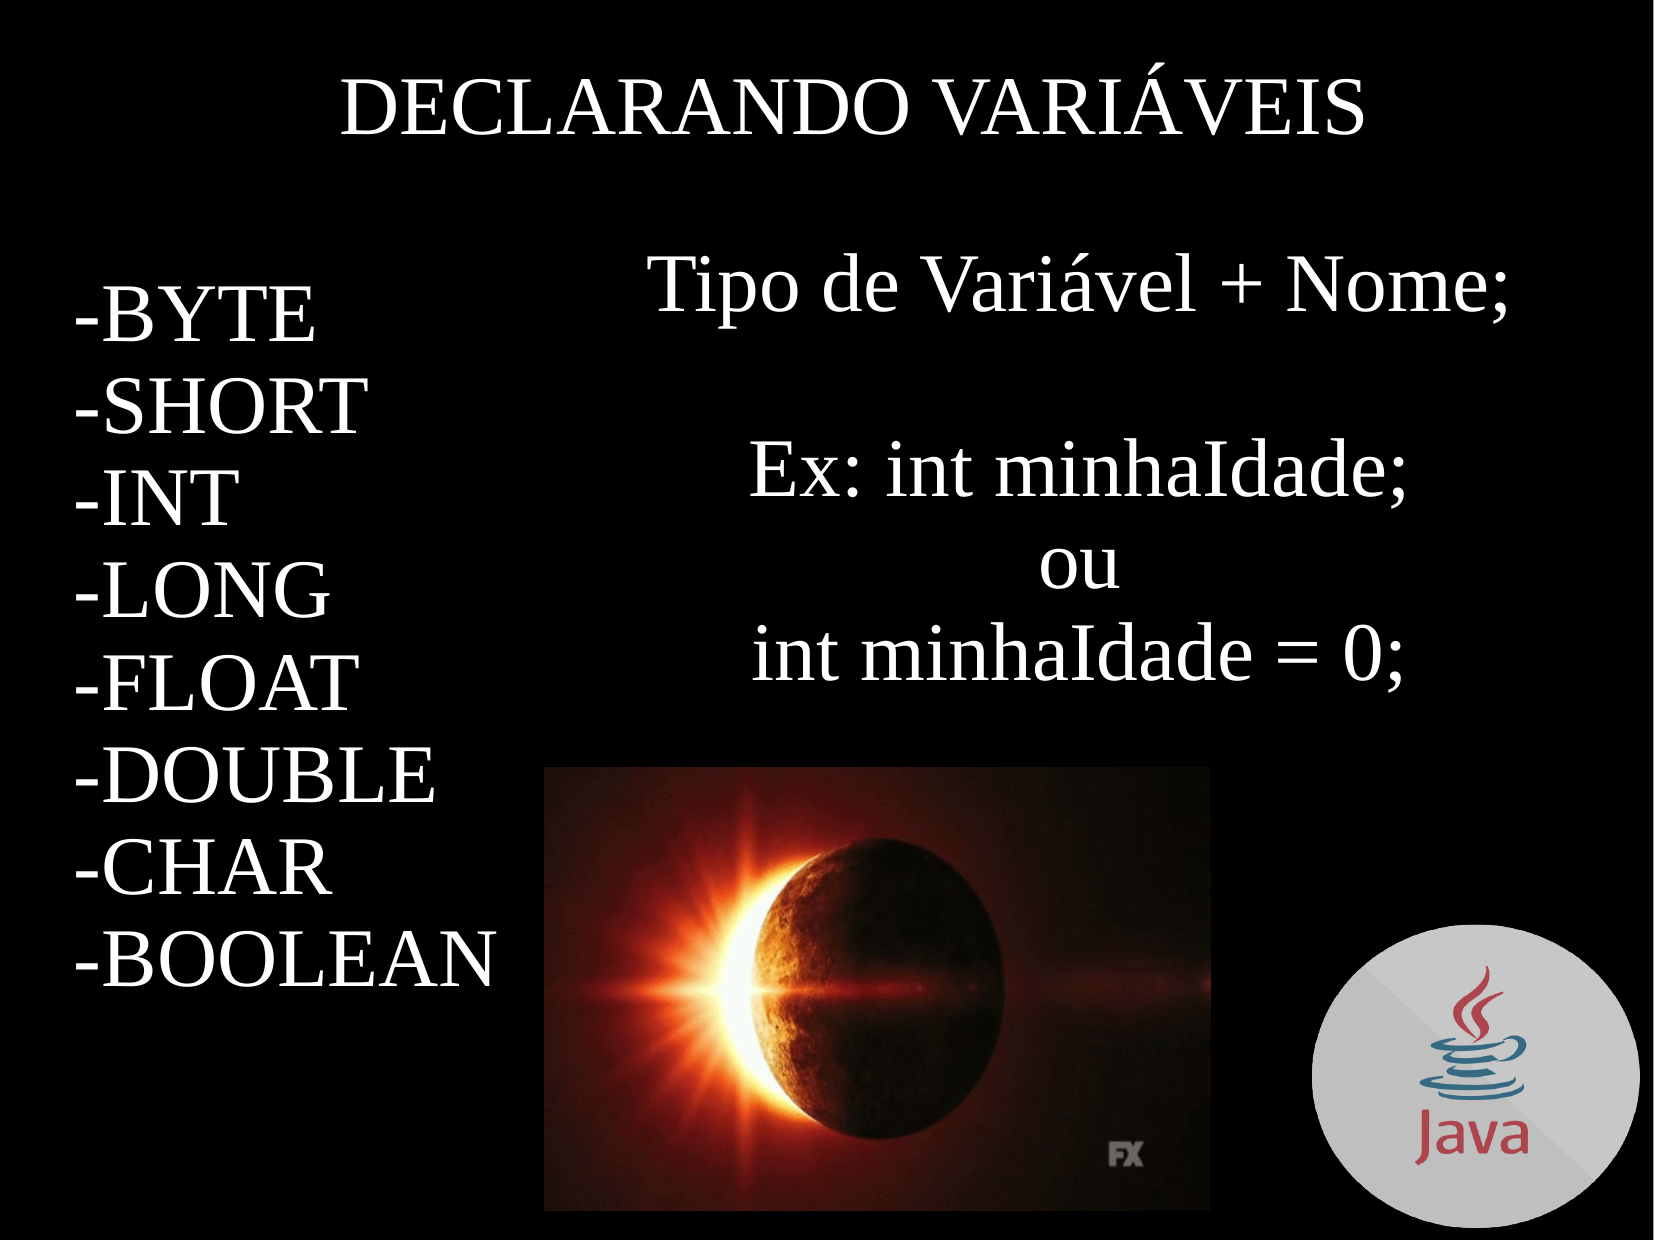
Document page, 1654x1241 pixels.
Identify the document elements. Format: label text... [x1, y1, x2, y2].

text_box DECLARANDO VARIÁVEIS [324, 52, 1384, 160]
text_box Tipo de Variável + Nome; Ex: int minhaIdade; ou int minhaIdade = 0; [631, 229, 1529, 705]
text_box -BYTE -SHORT -INT -LONG -FLOAT -DOUBLE -CHAR -BOOLEAN [59, 259, 514, 1011]
picture [544, 767, 1654, 1241]
